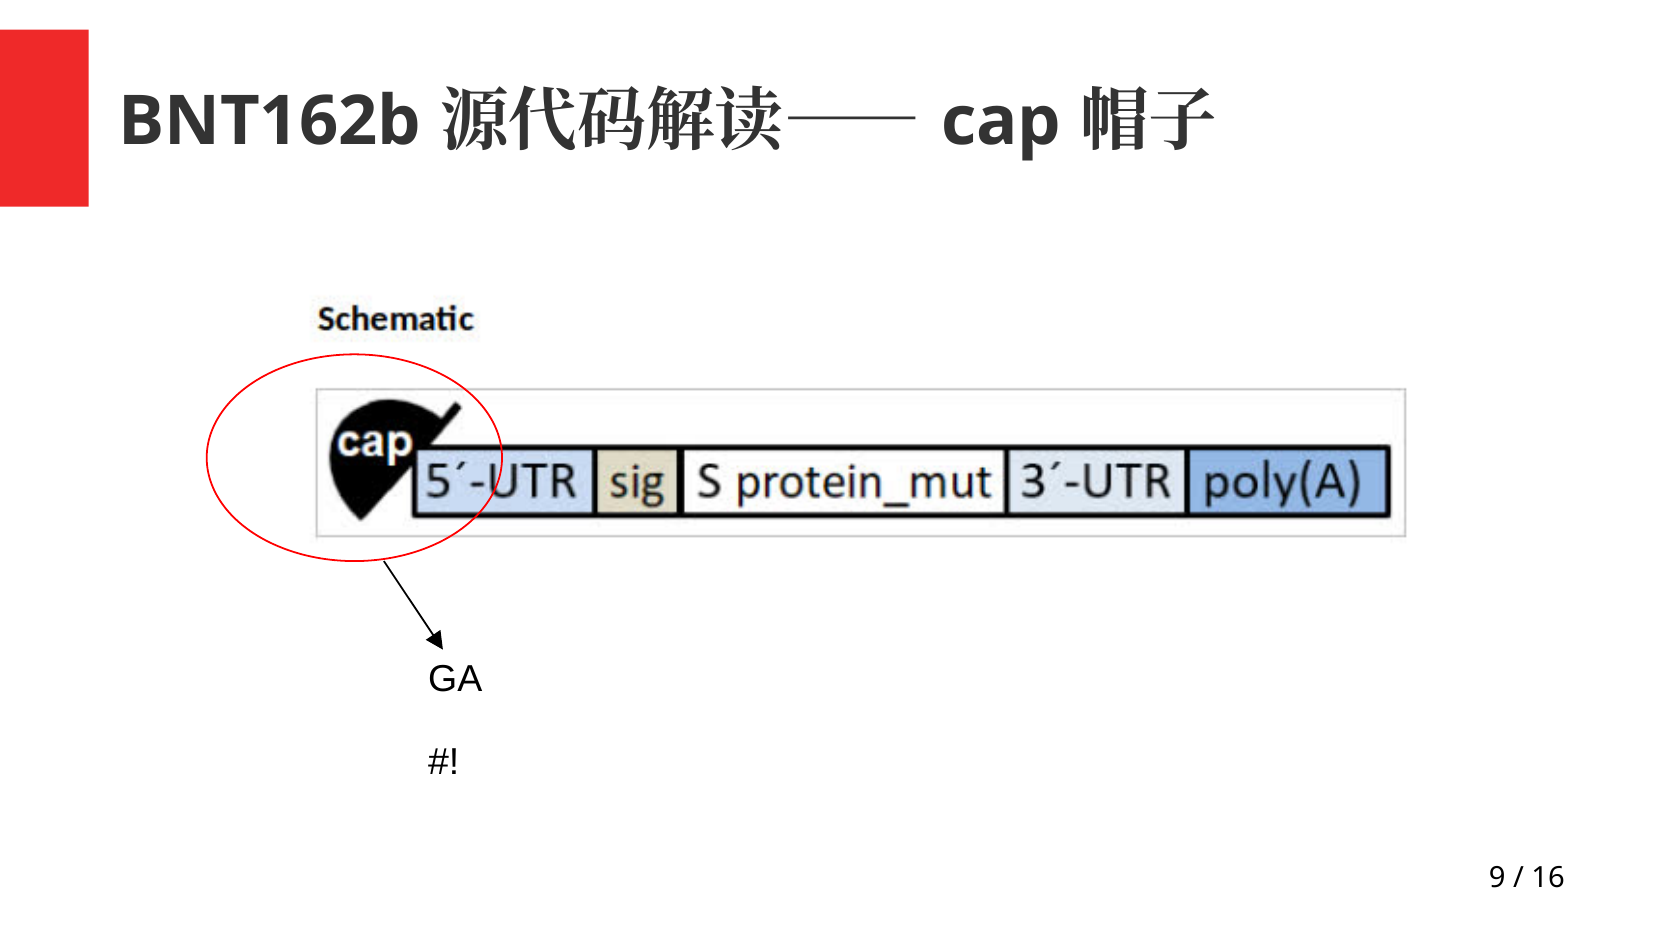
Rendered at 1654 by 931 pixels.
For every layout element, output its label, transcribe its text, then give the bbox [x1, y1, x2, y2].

picture [295, 265, 1451, 584]
picture [295, 356, 501, 560]
title BNT162b源代码解读——cap帽子 [118, 37, 1571, 193]
text_box GA #! [413, 649, 532, 803]
picture [295, 554, 397, 584]
